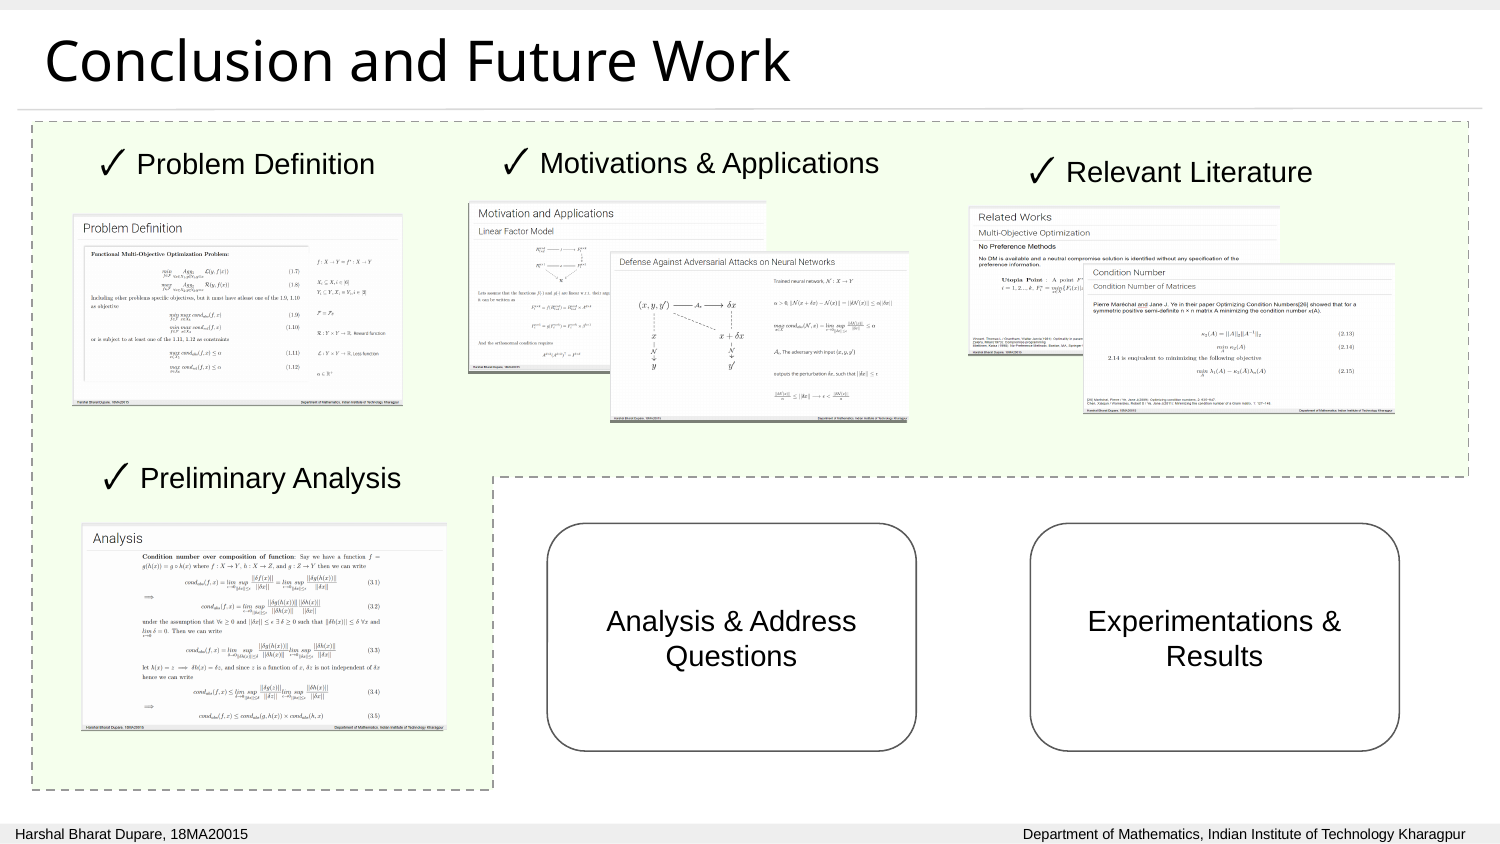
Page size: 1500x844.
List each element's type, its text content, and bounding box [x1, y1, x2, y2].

text_box 🗸 Motivations & Applications [482, 123, 909, 197]
text_box 🗸 Preliminary Analysis [31, 438, 473, 511]
text_box 🗸 Relevant Literature [925, 132, 1418, 205]
picture [72, 213, 403, 405]
text_box Analysis & Address Questions [547, 523, 917, 752]
text_box Conclusion and Future Work [0, 10, 1500, 108]
text_box Harshal Bharat Dupare, 18MA20015 Department of Mathematics, Indian Institute of Technology Kharagpur [0, 823, 1500, 844]
picture [81, 522, 447, 730]
text_box Experimentations & Results [1030, 523, 1400, 752]
text_box [31, 121, 1469, 790]
text_box 🗸 Problem Definition [53, 124, 422, 197]
text_box [0, 0, 1500, 10]
picture [968, 205, 1395, 413]
picture [468, 200, 909, 420]
